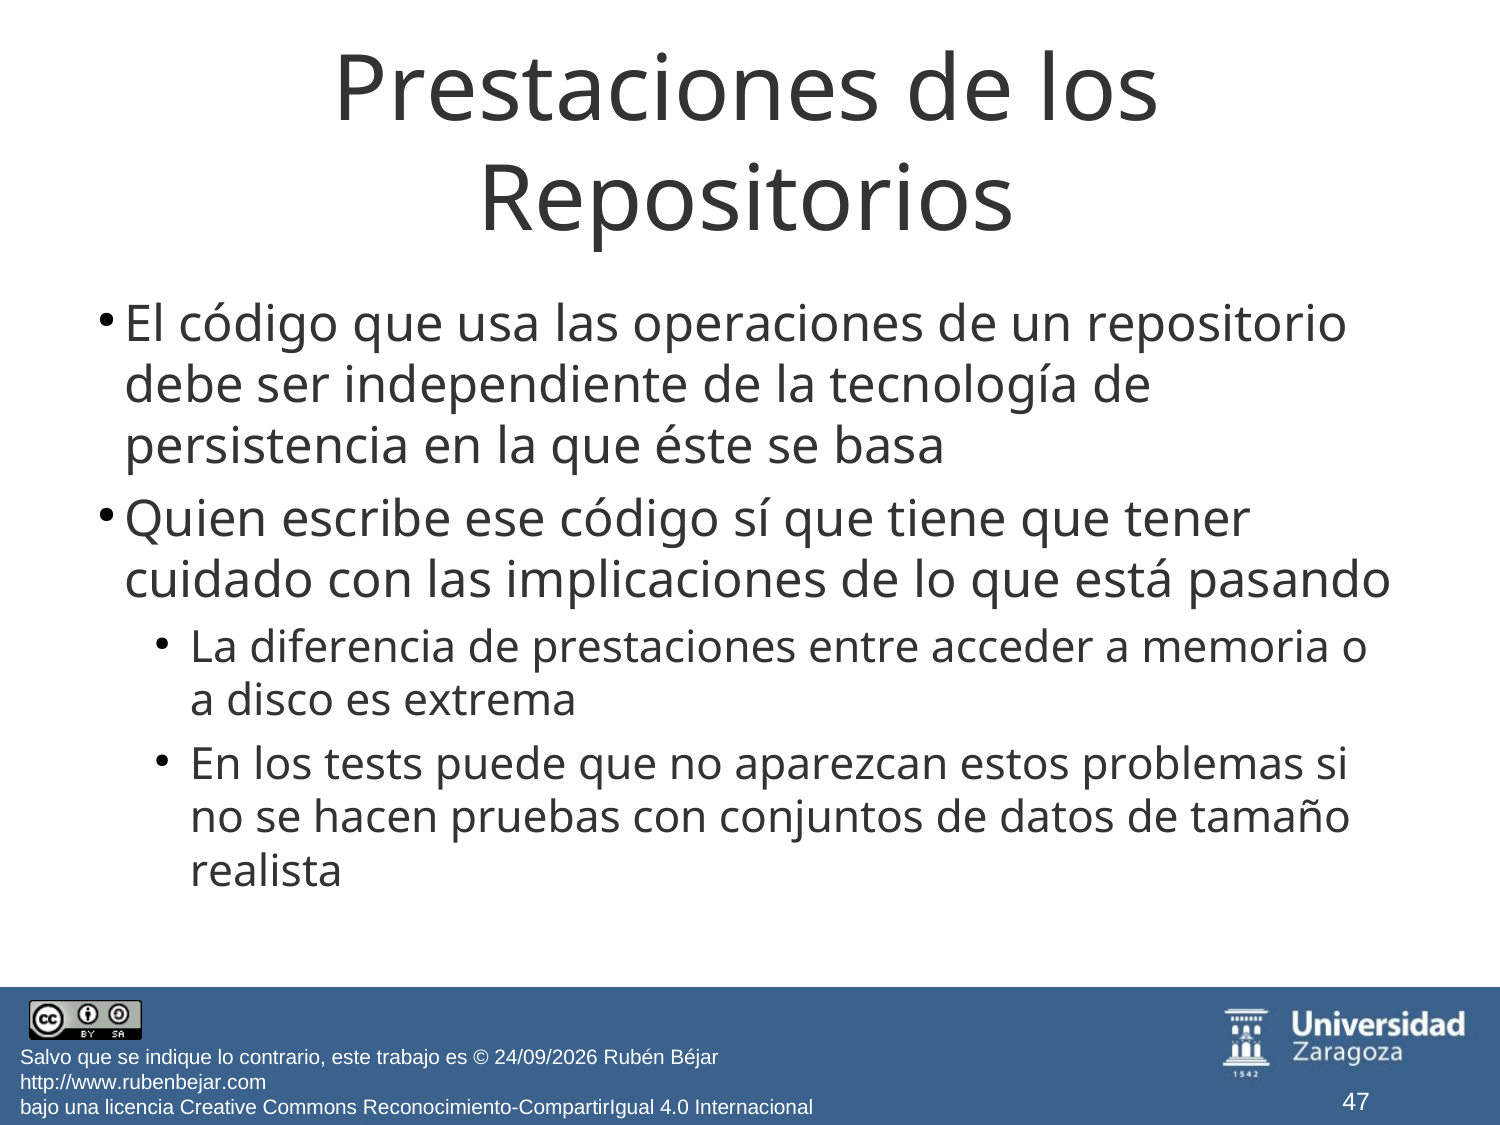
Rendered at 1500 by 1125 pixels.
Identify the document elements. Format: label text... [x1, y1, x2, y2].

title Prestaciones de los Repositorios [74, 21, 1420, 257]
picture [0, 987, 1500, 1125]
list El código que usa las operaciones de un repositorio debe ser independiente de la tecnología de persistencia en la que éste se basa Quien escribe ese código sí que tiene que tener cuidado con las implicaciones de lo que está pasando La diferencia de prestaciones entre acceder a memoria o a disco es extrema En los tests puede que no aparezcan estos problemas si no se hacen pruebas con conjuntos de datos de tamaño realista [82, 283, 1418, 957]
